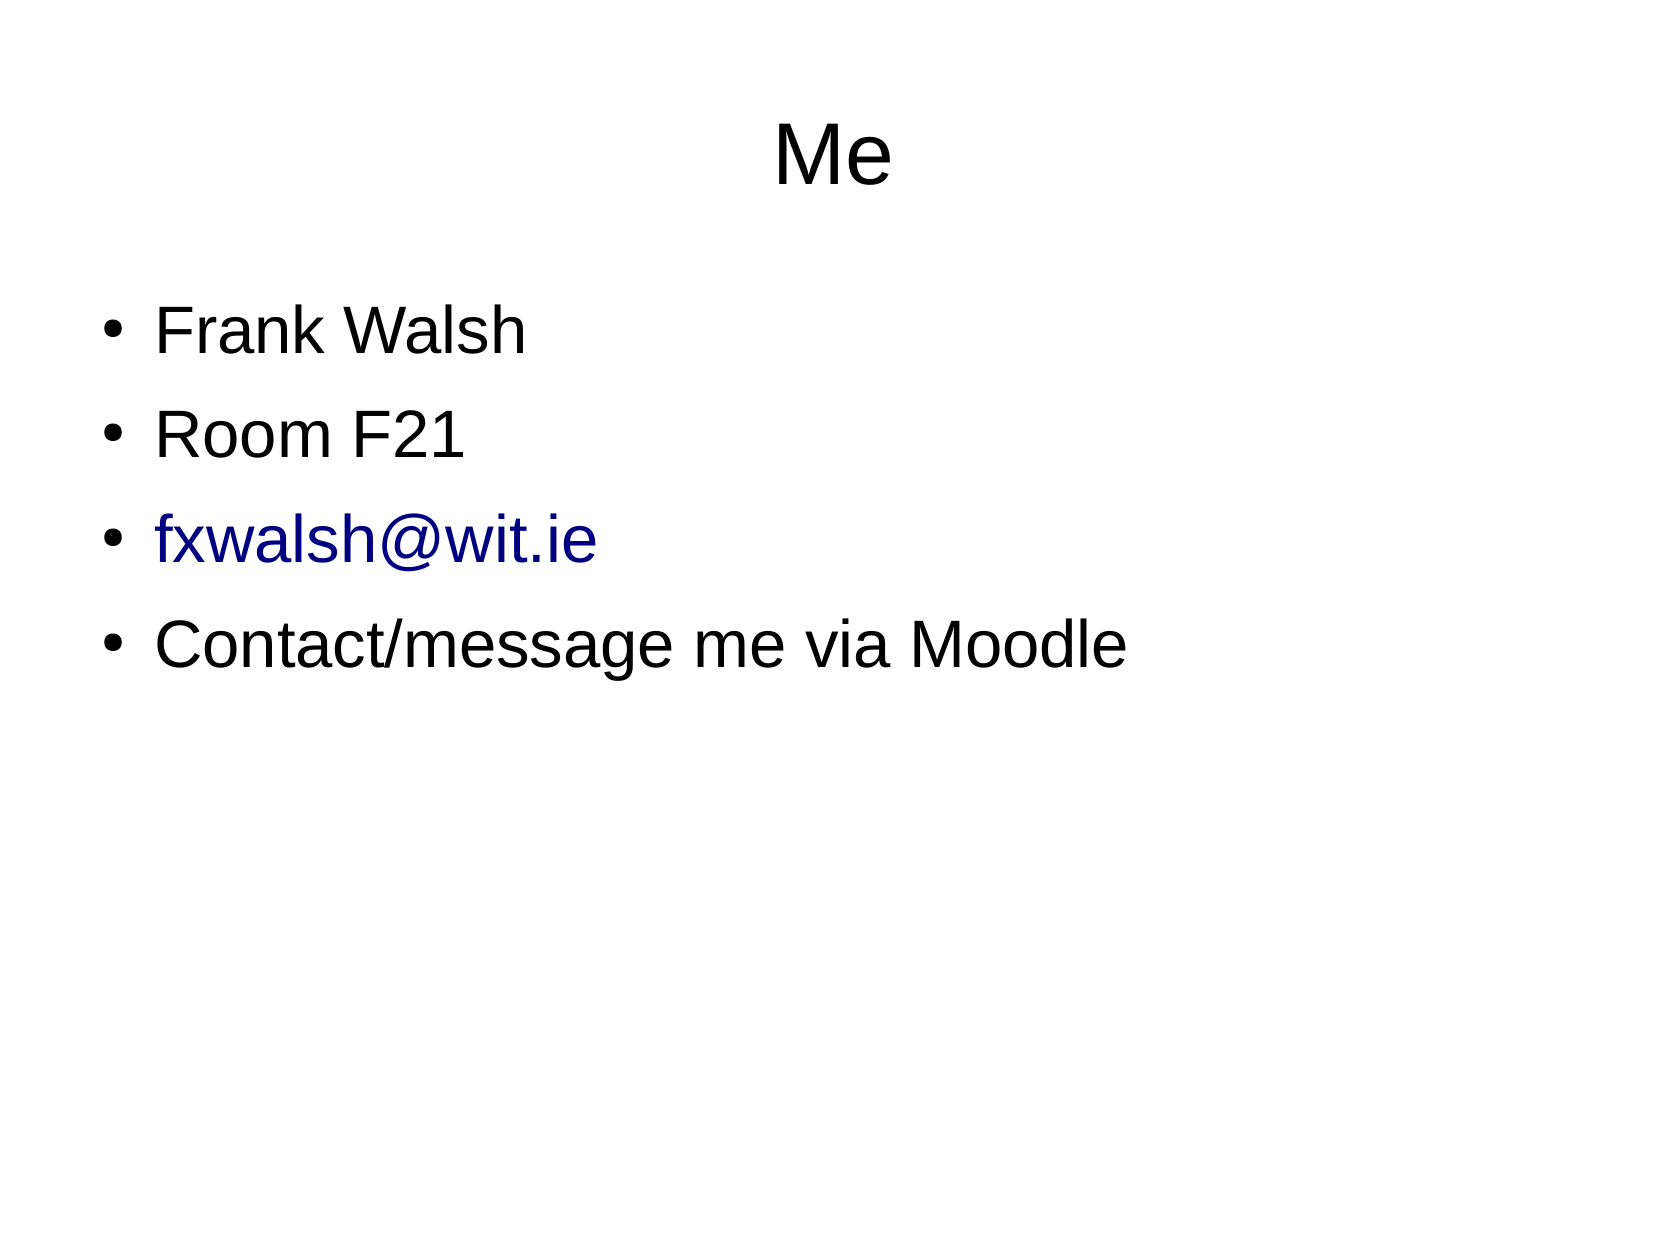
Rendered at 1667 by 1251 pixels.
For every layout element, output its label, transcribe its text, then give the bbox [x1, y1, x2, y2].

list Frank Walsh Room F21 fxwalsh@wit.ie Contact/message me via Moodle [83, 292, 1584, 1018]
title Me [83, 49, 1584, 259]
